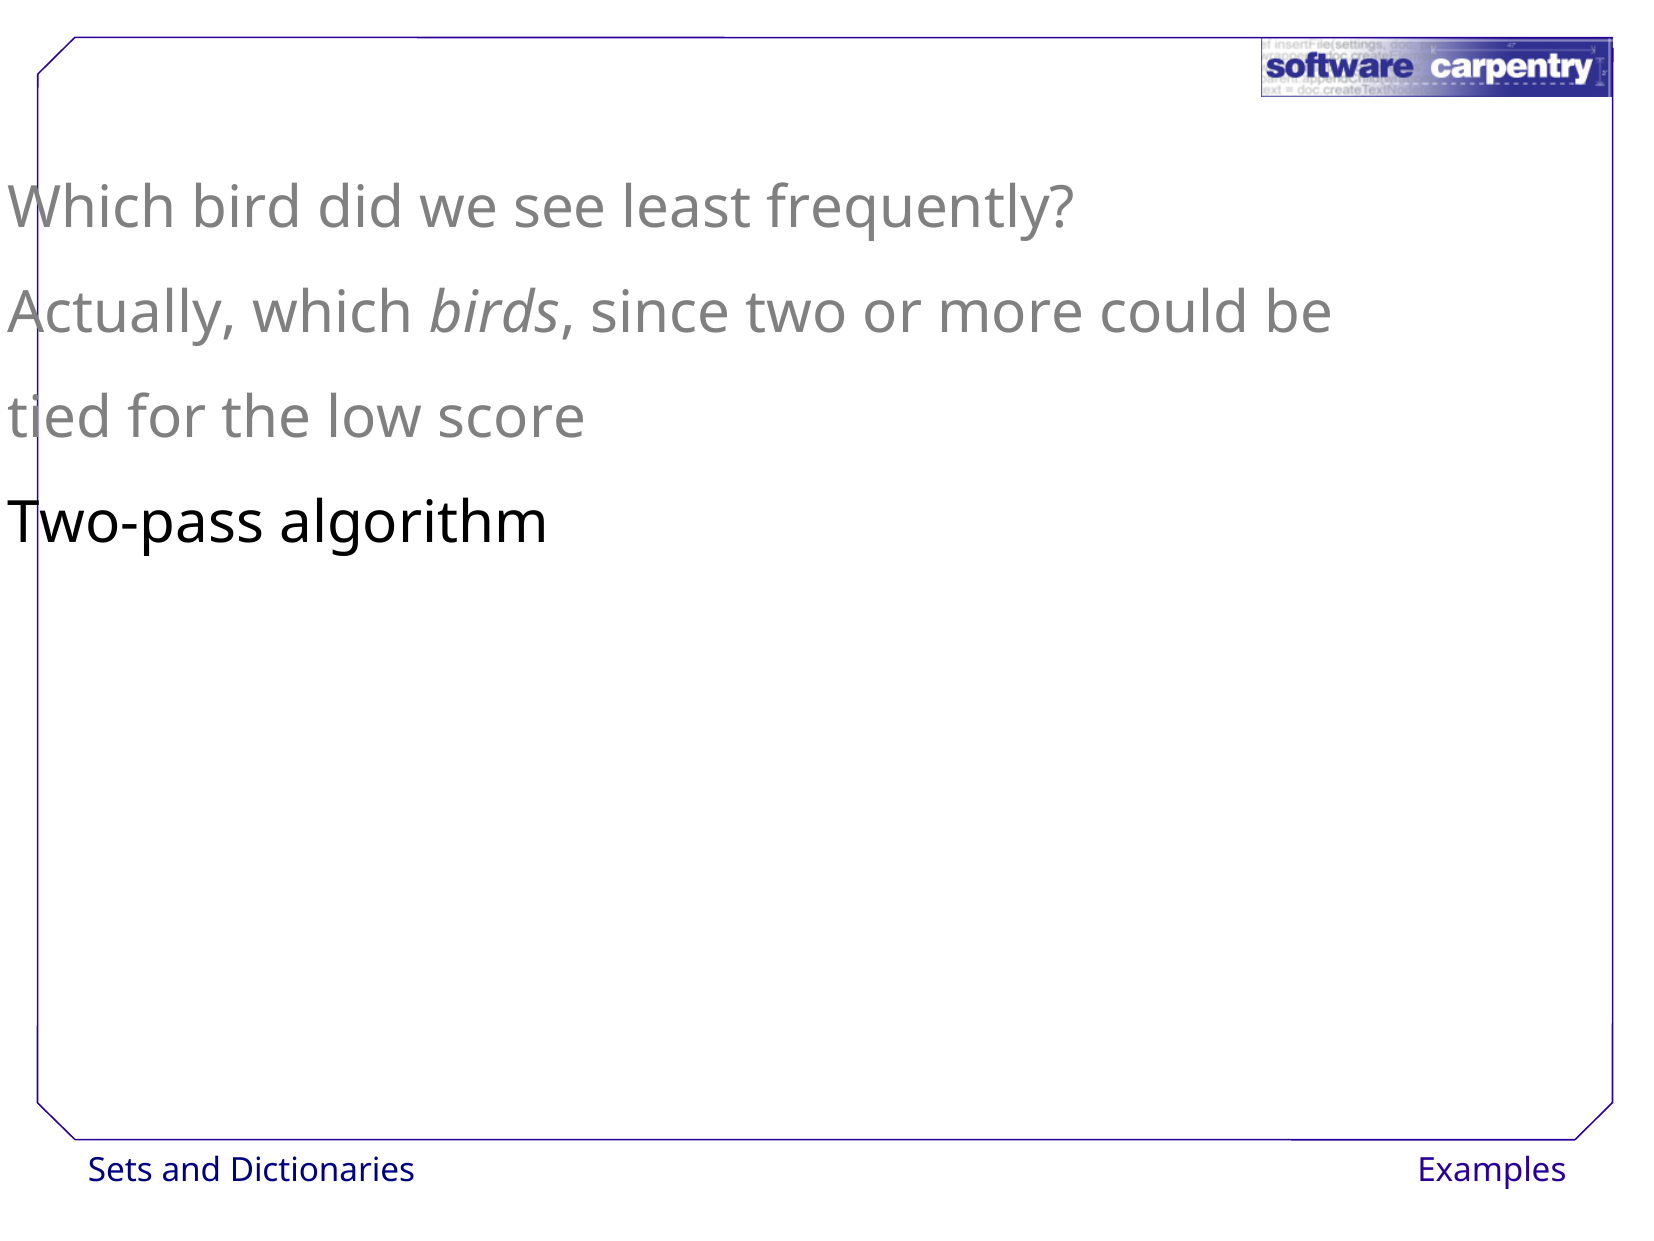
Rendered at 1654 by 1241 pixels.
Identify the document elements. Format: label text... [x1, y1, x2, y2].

text_box Which bird did we see least frequently? Actually, which birds, since two or more could be tied for the low score Two-pass algorithm [0, 126, 1498, 563]
picture [1261, 39, 1613, 97]
